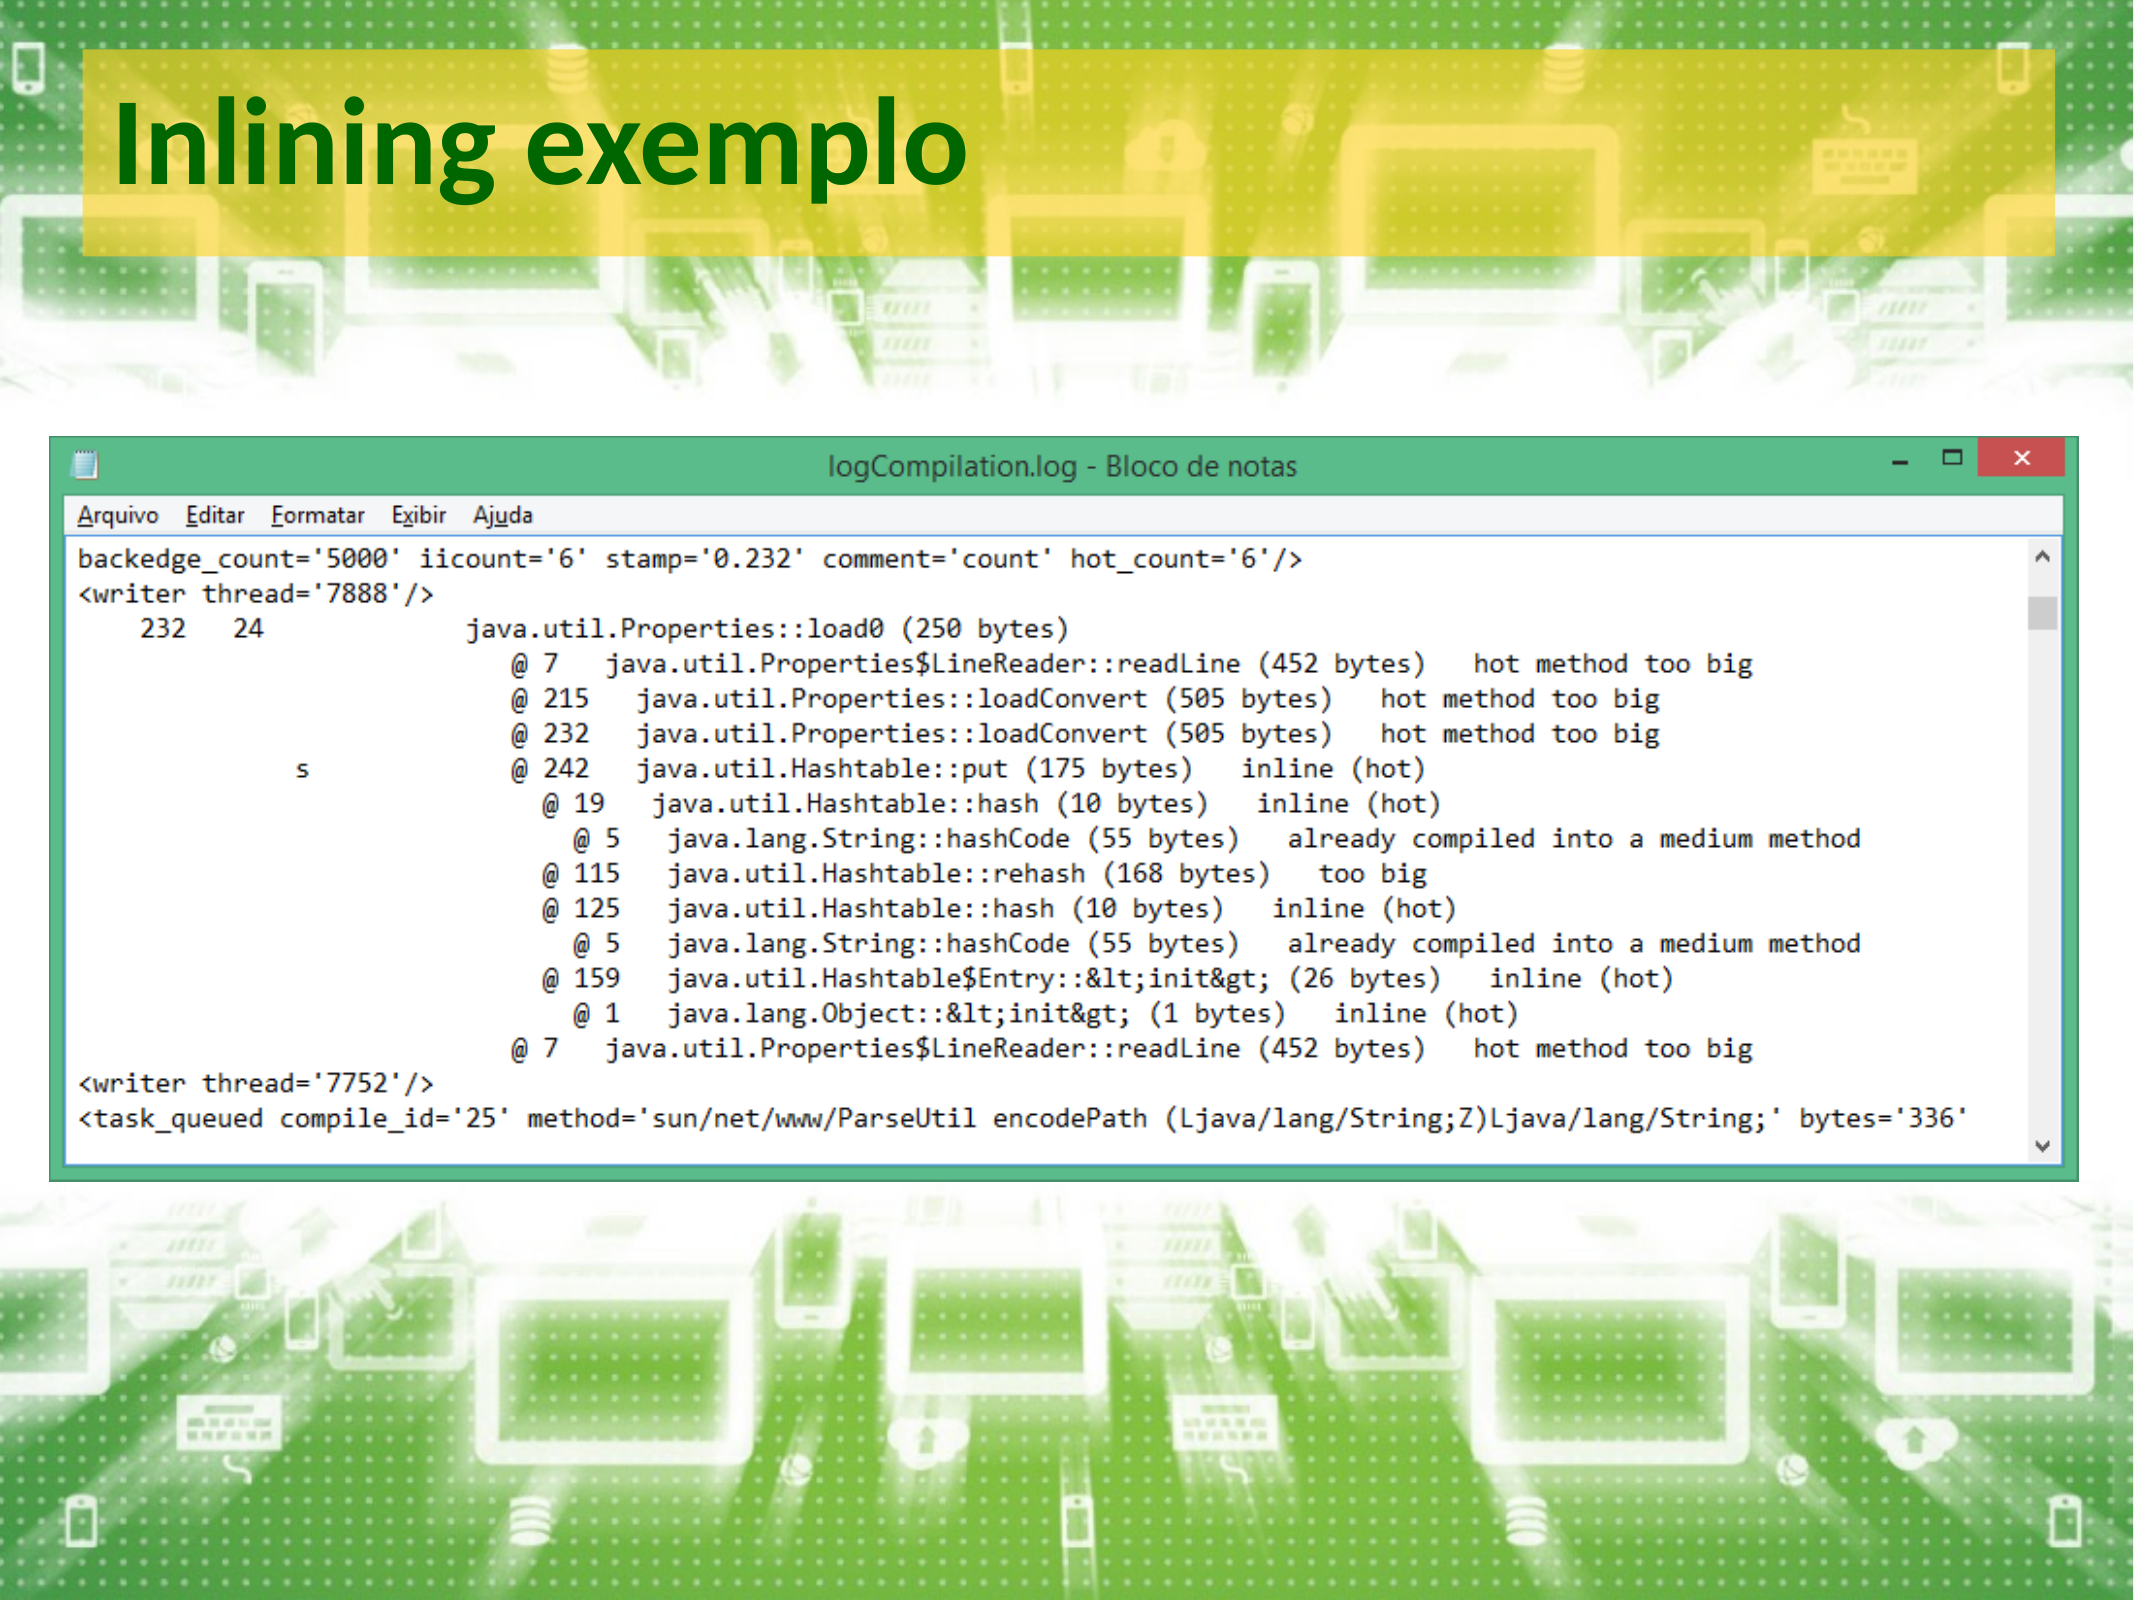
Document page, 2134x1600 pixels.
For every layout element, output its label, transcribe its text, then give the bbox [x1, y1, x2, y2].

picture [0, 0, 2134, 1600]
title Inlining exemplo [82, 49, 2056, 257]
